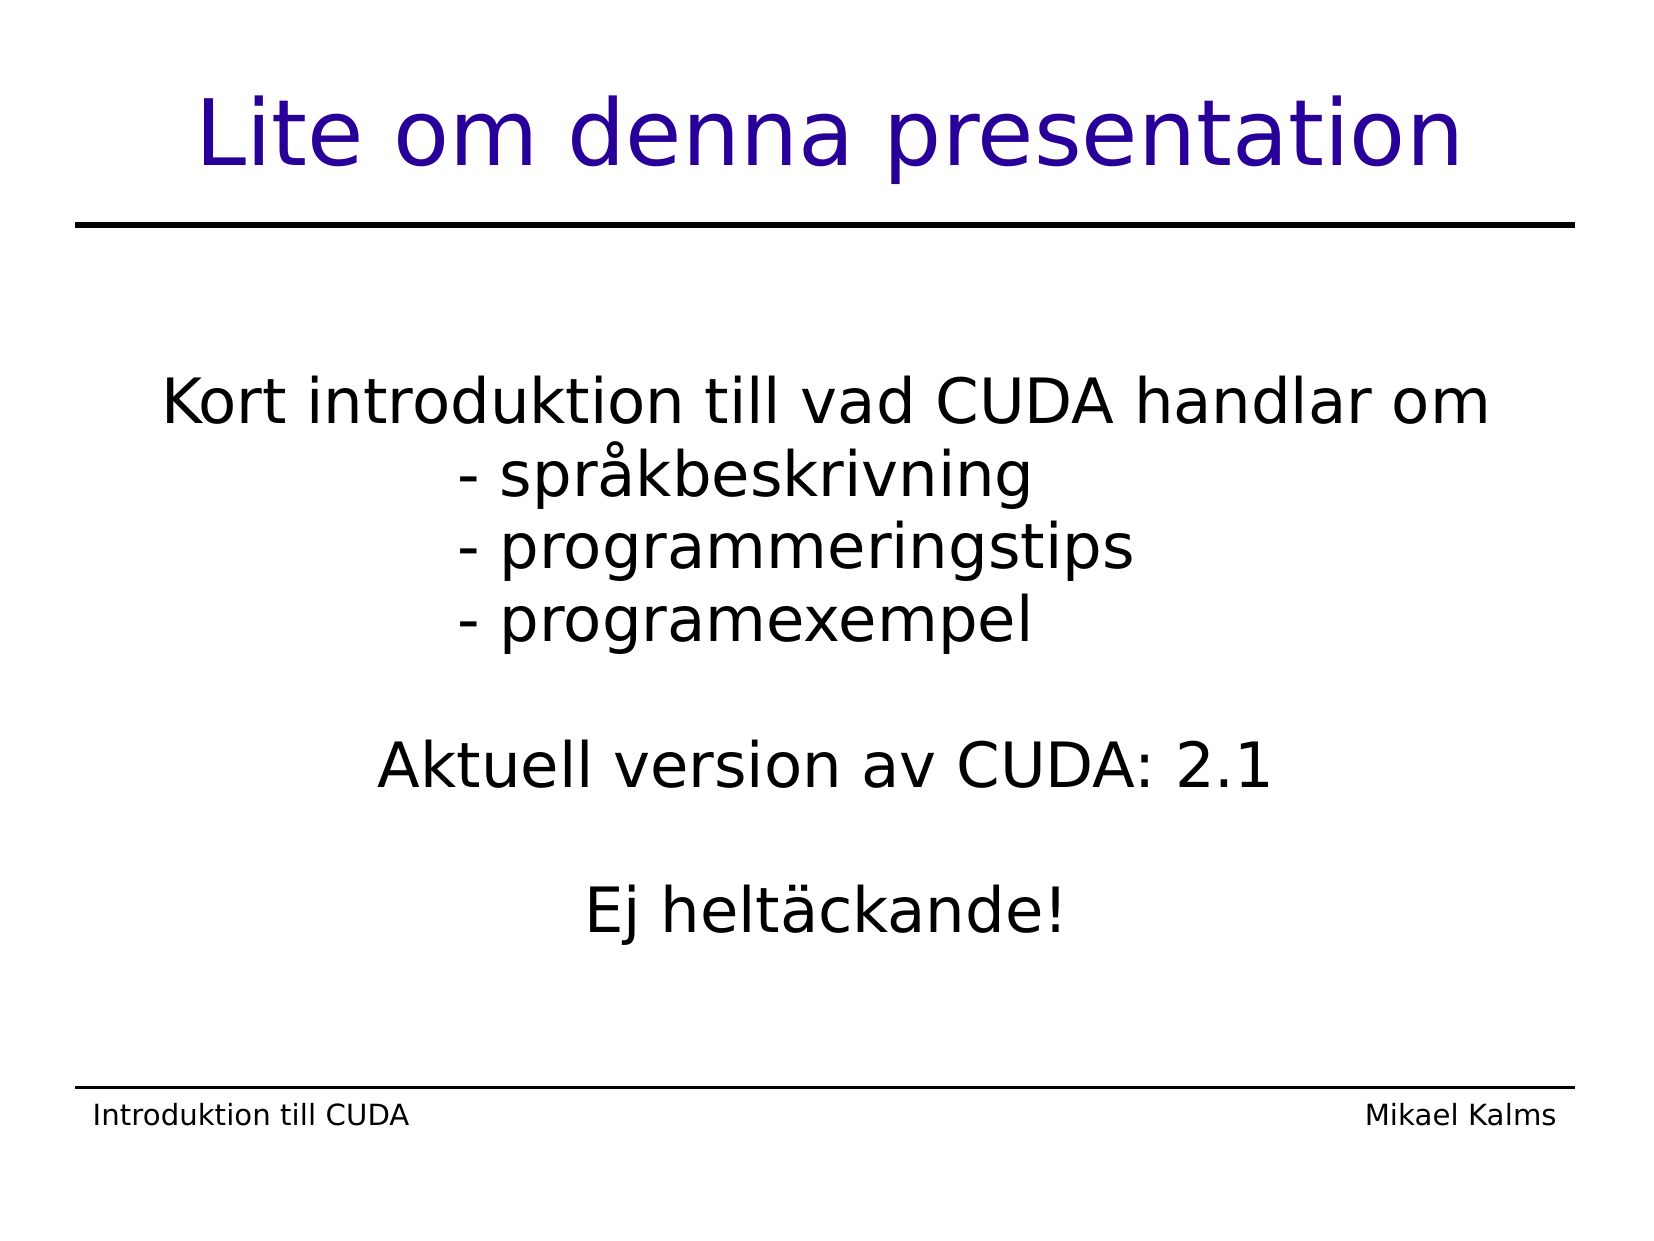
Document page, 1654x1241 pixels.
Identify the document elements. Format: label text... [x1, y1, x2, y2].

text_box Mikael Kalms [1347, 1087, 1576, 1143]
text_box Introduktion till CUDA [75, 1087, 428, 1143]
text_box Kort introduktion till vad CUDA handlar om - språkbeskrivning - programmeringstips - programexempel Aktuell version av CUDA: 2.1 Ej heltäckande! [82, 300, 1571, 1013]
title Lite om denna presentation [86, 37, 1576, 230]
